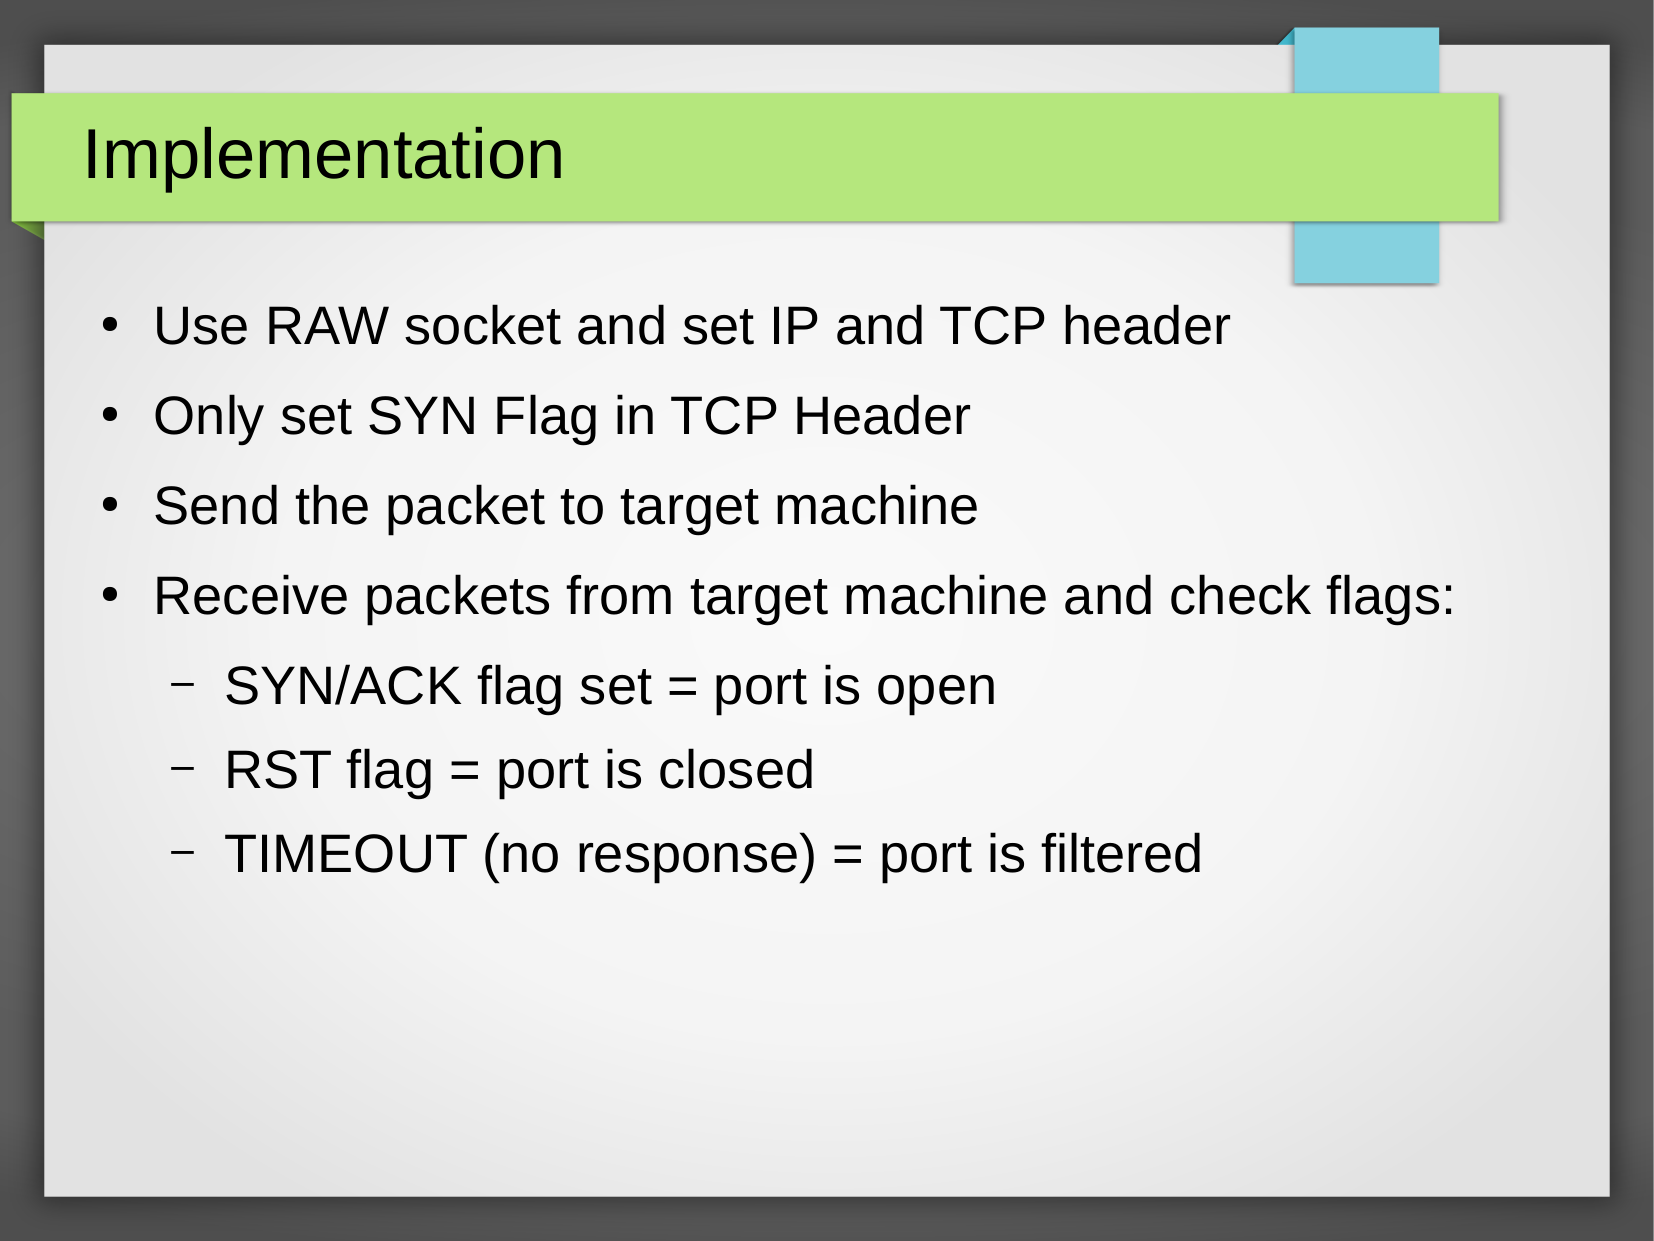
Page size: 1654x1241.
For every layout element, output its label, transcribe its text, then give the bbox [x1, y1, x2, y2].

title Implementation [82, 94, 1264, 213]
picture [0, 0, 1654, 1241]
list Use RAW socket and set IP and TCP header Only set SYN Flag in TCP Header Send the packet to target machine Receive packets from target machine and check flags: SYN/ACK flag set = port is open RST flag = port is closed TIMEOUT (no response) = port is filtered [82, 295, 1571, 1015]
